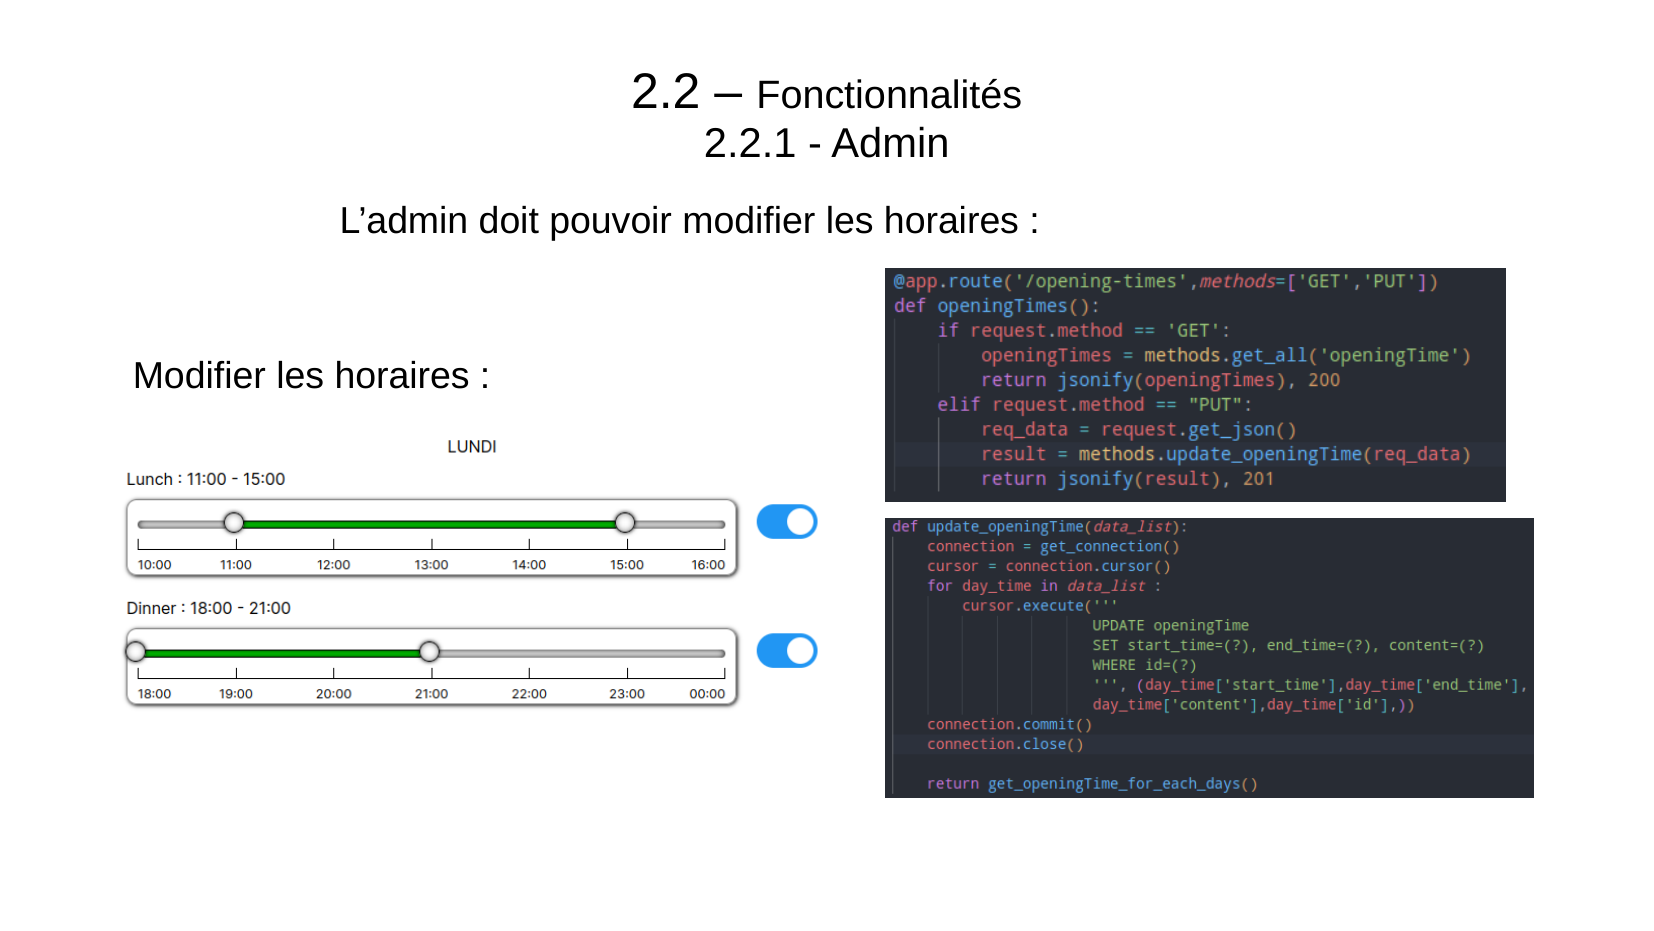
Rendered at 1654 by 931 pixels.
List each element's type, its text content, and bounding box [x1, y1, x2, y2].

text_box L’admin doit pouvoir modifier les horaires : [324, 192, 1447, 252]
picture [885, 268, 1506, 502]
picture [885, 518, 1534, 798]
title 2.2 – Fonctionnalités 2.2.1 - Admin [82, 37, 1571, 193]
text_box Modifier les horaires : [118, 346, 532, 406]
picture [88, 423, 853, 739]
